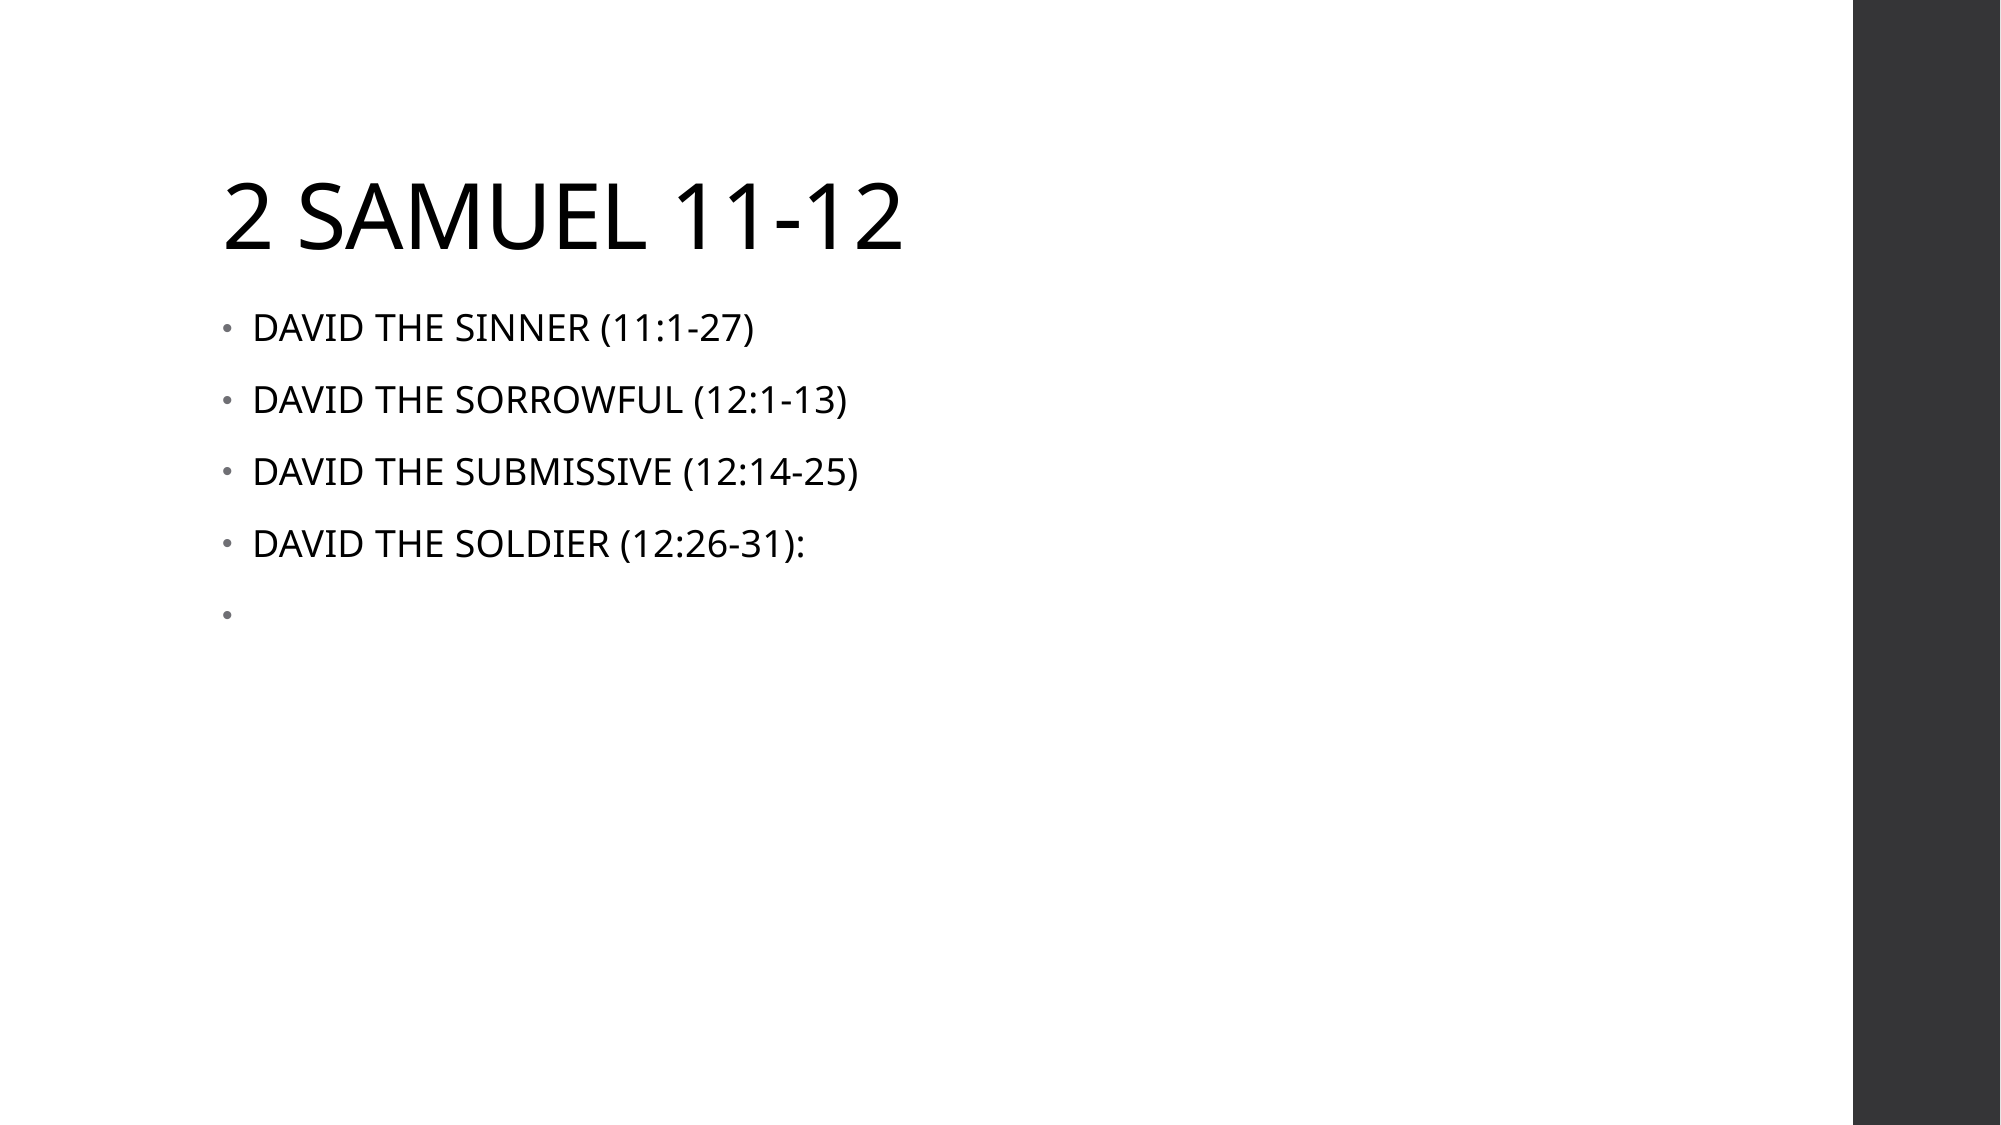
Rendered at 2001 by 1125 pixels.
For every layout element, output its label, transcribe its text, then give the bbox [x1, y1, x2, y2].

title 2 SAMUEL 11-12 [206, 60, 1797, 278]
list DAVID THE SINNER (11:1-27) DAVID THE SORROWFUL (12:1-13) DAVID THE SUBMISSIVE (12:14-25) DAVID THE SOLDIER (12:26-31): [206, 299, 1617, 1014]
